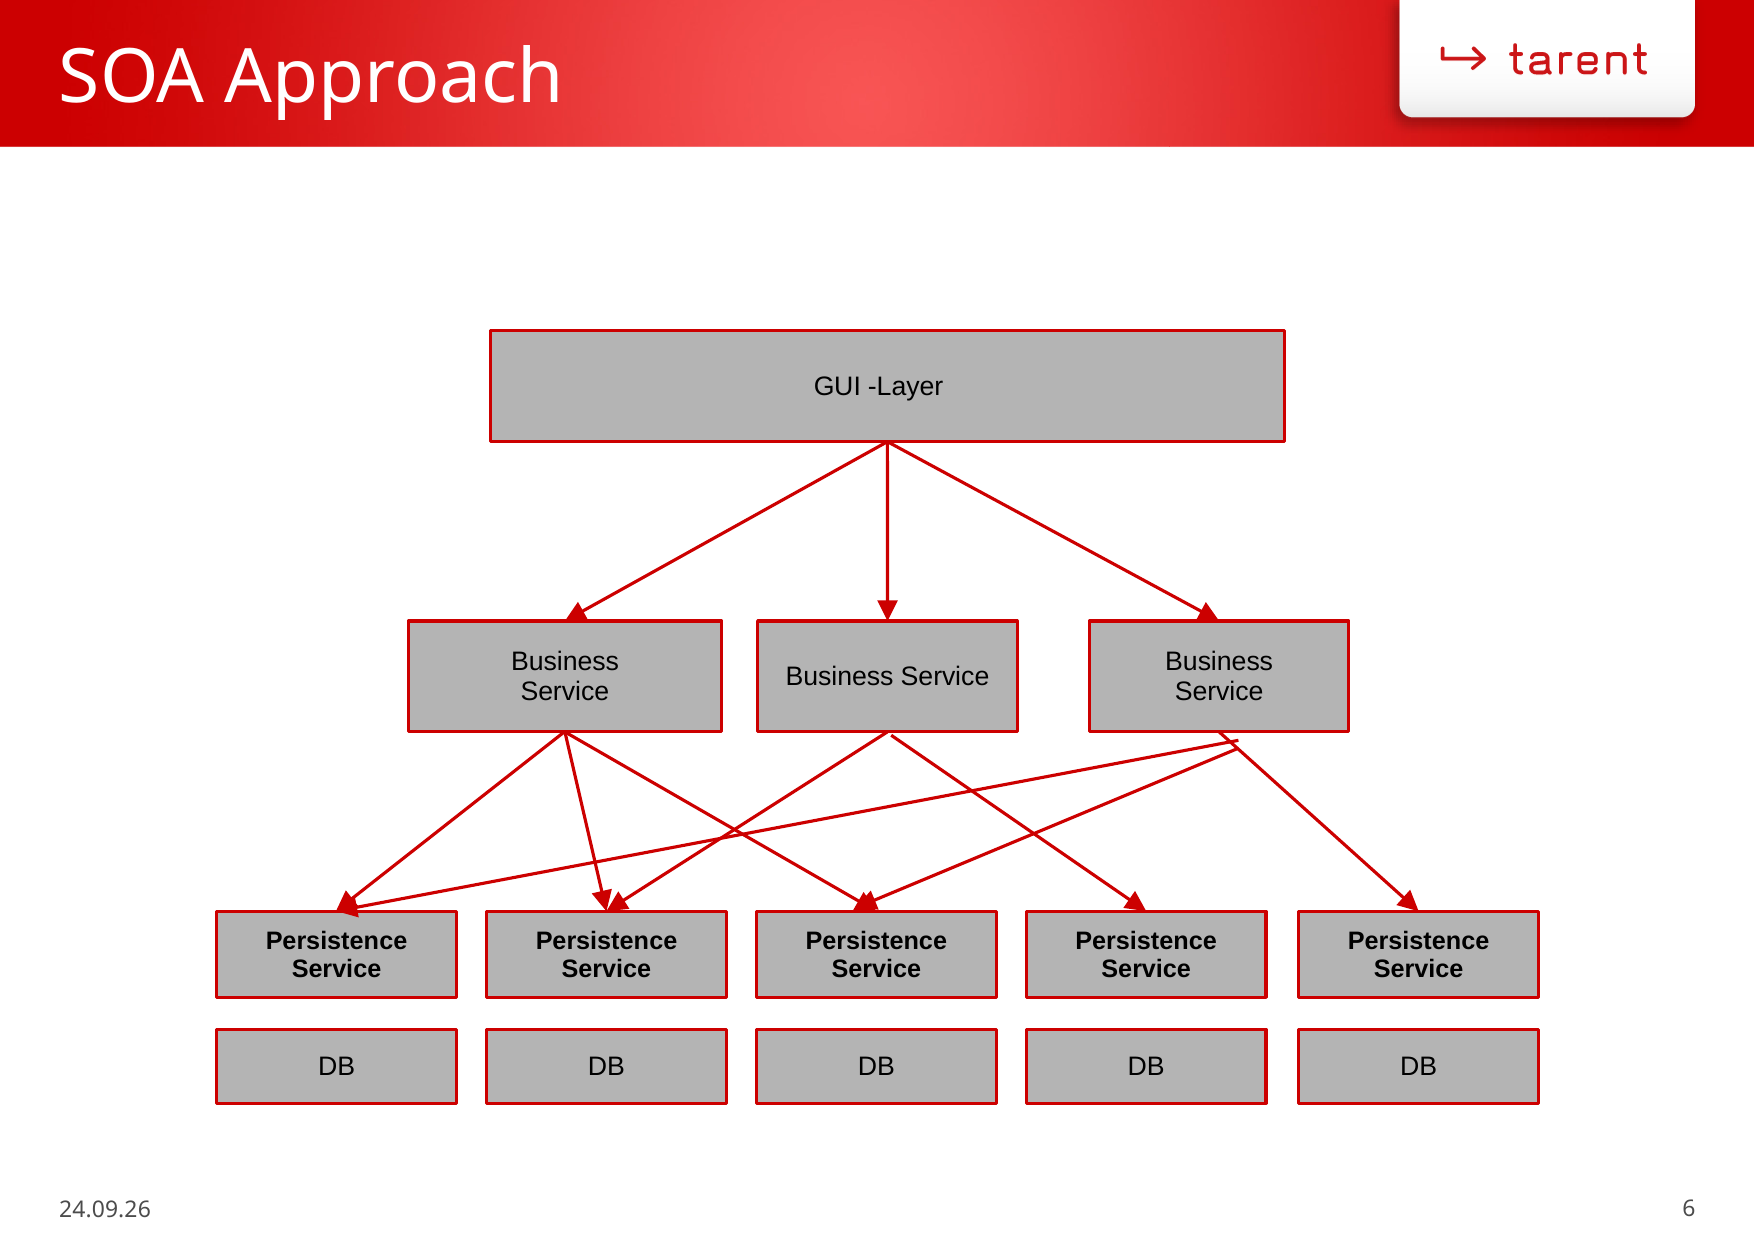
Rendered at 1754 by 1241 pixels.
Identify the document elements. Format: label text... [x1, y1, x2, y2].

text_box Business Service [408, 621, 722, 732]
text_box Business Service [1089, 621, 1349, 732]
text_box DB [216, 1029, 457, 1104]
text_box GUI -Layer [490, 330, 1285, 442]
text_box DB [756, 1029, 997, 1104]
text_box Persistence Service [756, 911, 997, 998]
picture [0, 0, 1754, 1240]
text_box Persistence Service [1026, 911, 1266, 998]
text_box Persistence Service [486, 911, 727, 998]
text_box DB [1026, 1029, 1266, 1104]
text_box Persistence Service [1298, 911, 1539, 998]
text_box Business Service [757, 621, 1018, 732]
text_box DB [486, 1029, 727, 1104]
title SOA Approach [59, 0, 1638, 177]
text_box Persistence Service [216, 911, 457, 998]
text_box DB [1298, 1029, 1539, 1104]
